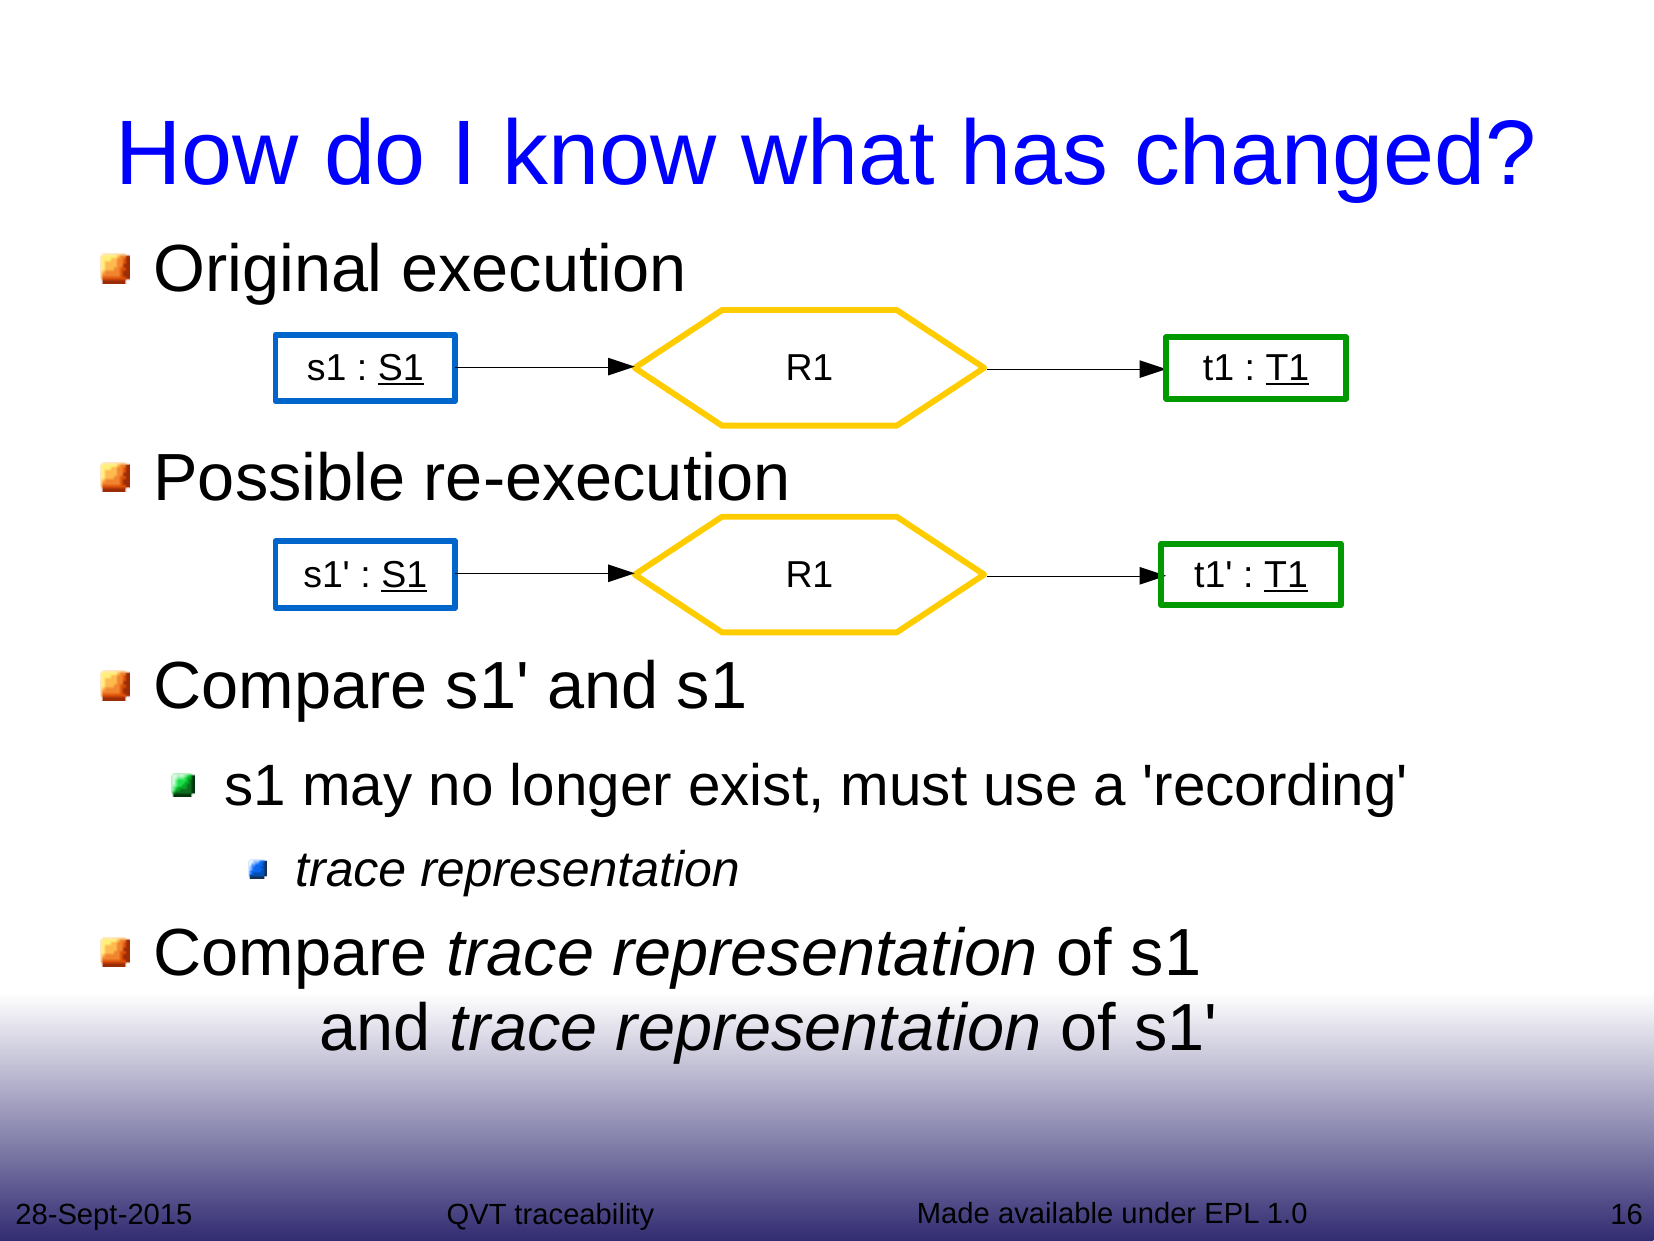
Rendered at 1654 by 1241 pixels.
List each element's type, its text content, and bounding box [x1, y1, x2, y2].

text_box s1 : S1 [275, 334, 456, 401]
text_box t1' : T1 [1161, 543, 1341, 606]
title How do I know what has changed? [82, 49, 1571, 231]
text_box t1 : T1 [1166, 337, 1346, 399]
text_box R1 [634, 516, 985, 633]
text_box R1 [634, 310, 985, 426]
text_box s1' : S1 [275, 541, 456, 608]
list Original execution Possible re-execution Compare s1' and s1 s1 may no longer exist, must use a 'recording' trace representation Compare trace representation of s1 and trace representation of s1' [82, 231, 1571, 1109]
